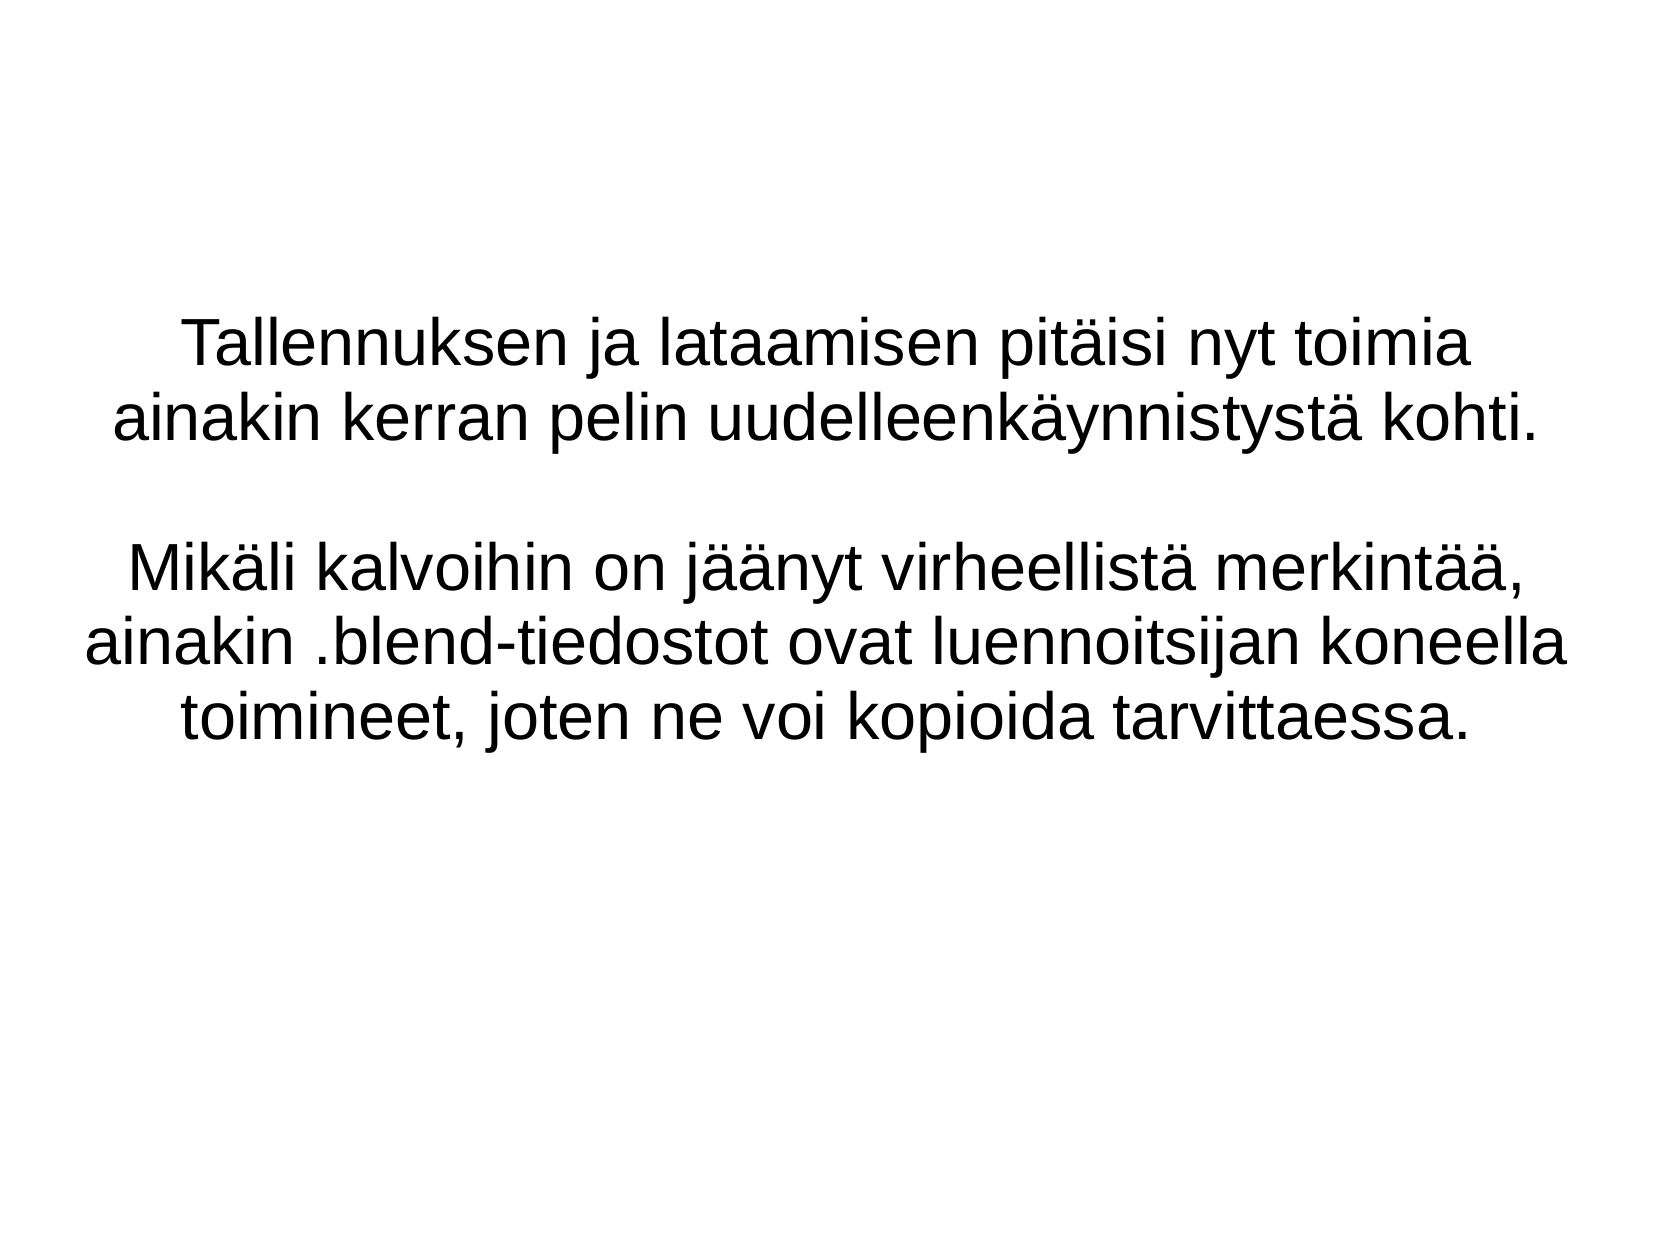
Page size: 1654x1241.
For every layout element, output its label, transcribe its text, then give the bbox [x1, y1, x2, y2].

subtitle Tallennuksen ja lataamisen pitäisi nyt toimia ainakin kerran pelin uudelleenkäynnistystä kohti. Mikäli kalvoihin on jäänyt virheellistä merkintää, ainakin .blend-tiedostot ovat luennoitsijan koneella toimineet, joten ne voi kopioida tarvittaessa. [82, 49, 1571, 1010]
